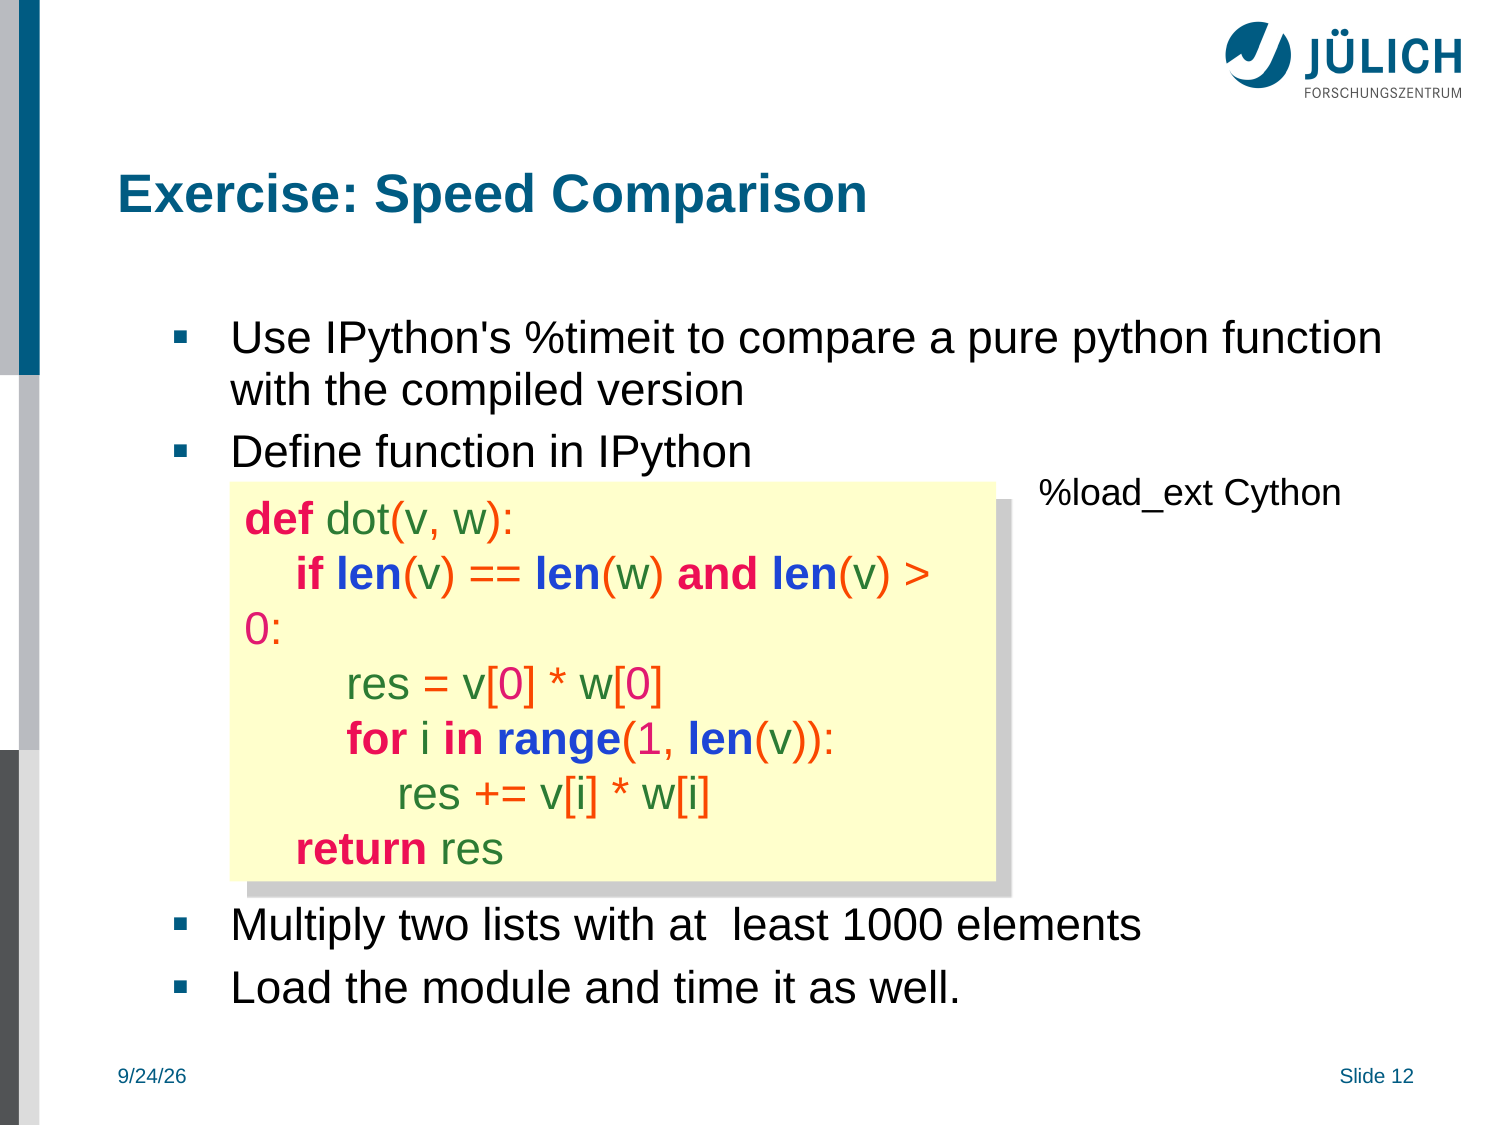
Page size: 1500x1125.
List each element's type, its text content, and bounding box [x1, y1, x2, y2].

title Exercise: Speed Comparison [117, 99, 1393, 288]
text_box def dot(v, w): if len(v) == len(w) and len(v) > 0: res = v[0] * w[0] for i in range(1, len(v)): res += v[i] * w[i] return res [229, 481, 997, 882]
picture [1224, 20, 1461, 98]
text_box %load_ext Cython [1023, 460, 1357, 521]
list Use IPython's %timeit to compare a pure python function with the compiled version Define function in IPython Multiply two lists with at least 1000 elements Load the module and time it as well. [117, 312, 1393, 1014]
